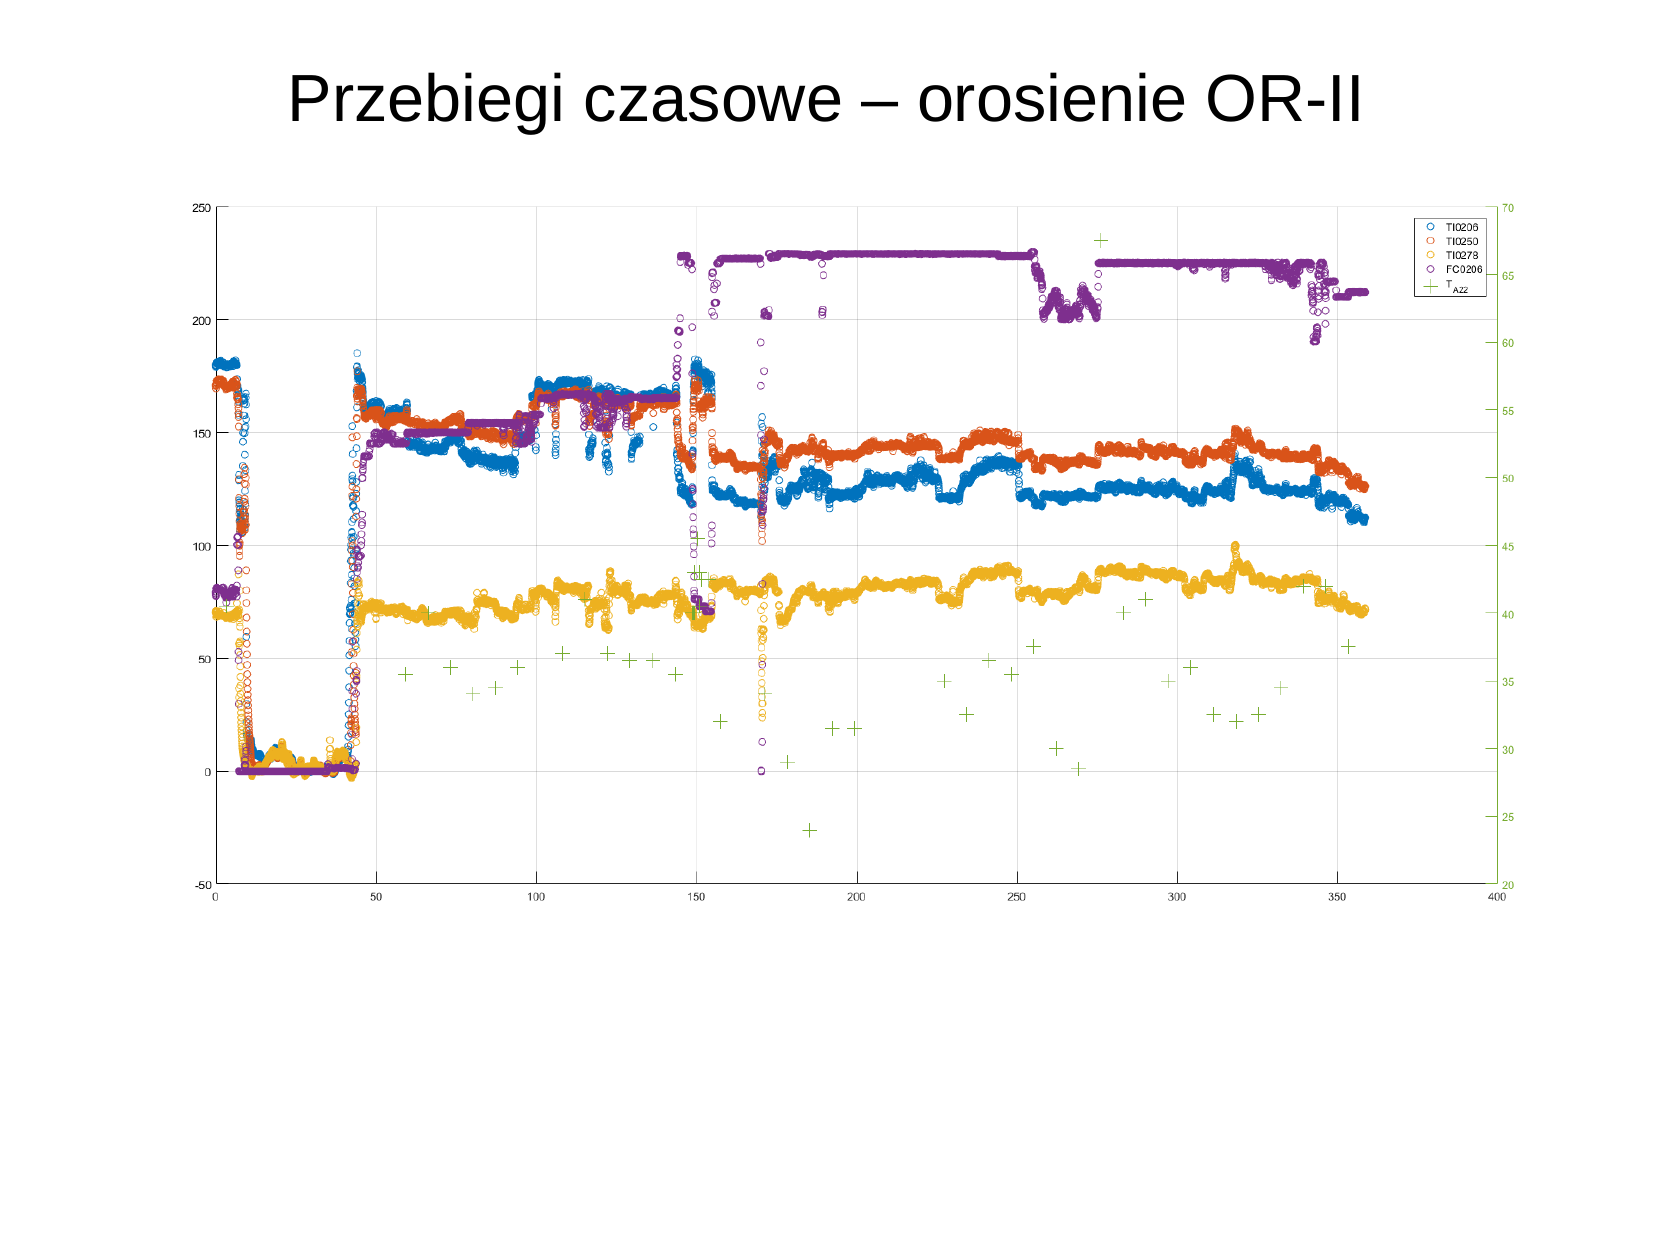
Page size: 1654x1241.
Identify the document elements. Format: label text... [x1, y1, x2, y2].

title Przebiegi czasowe – orosienie OR-II [82, 49, 1571, 144]
picture [0, 144, 1654, 975]
